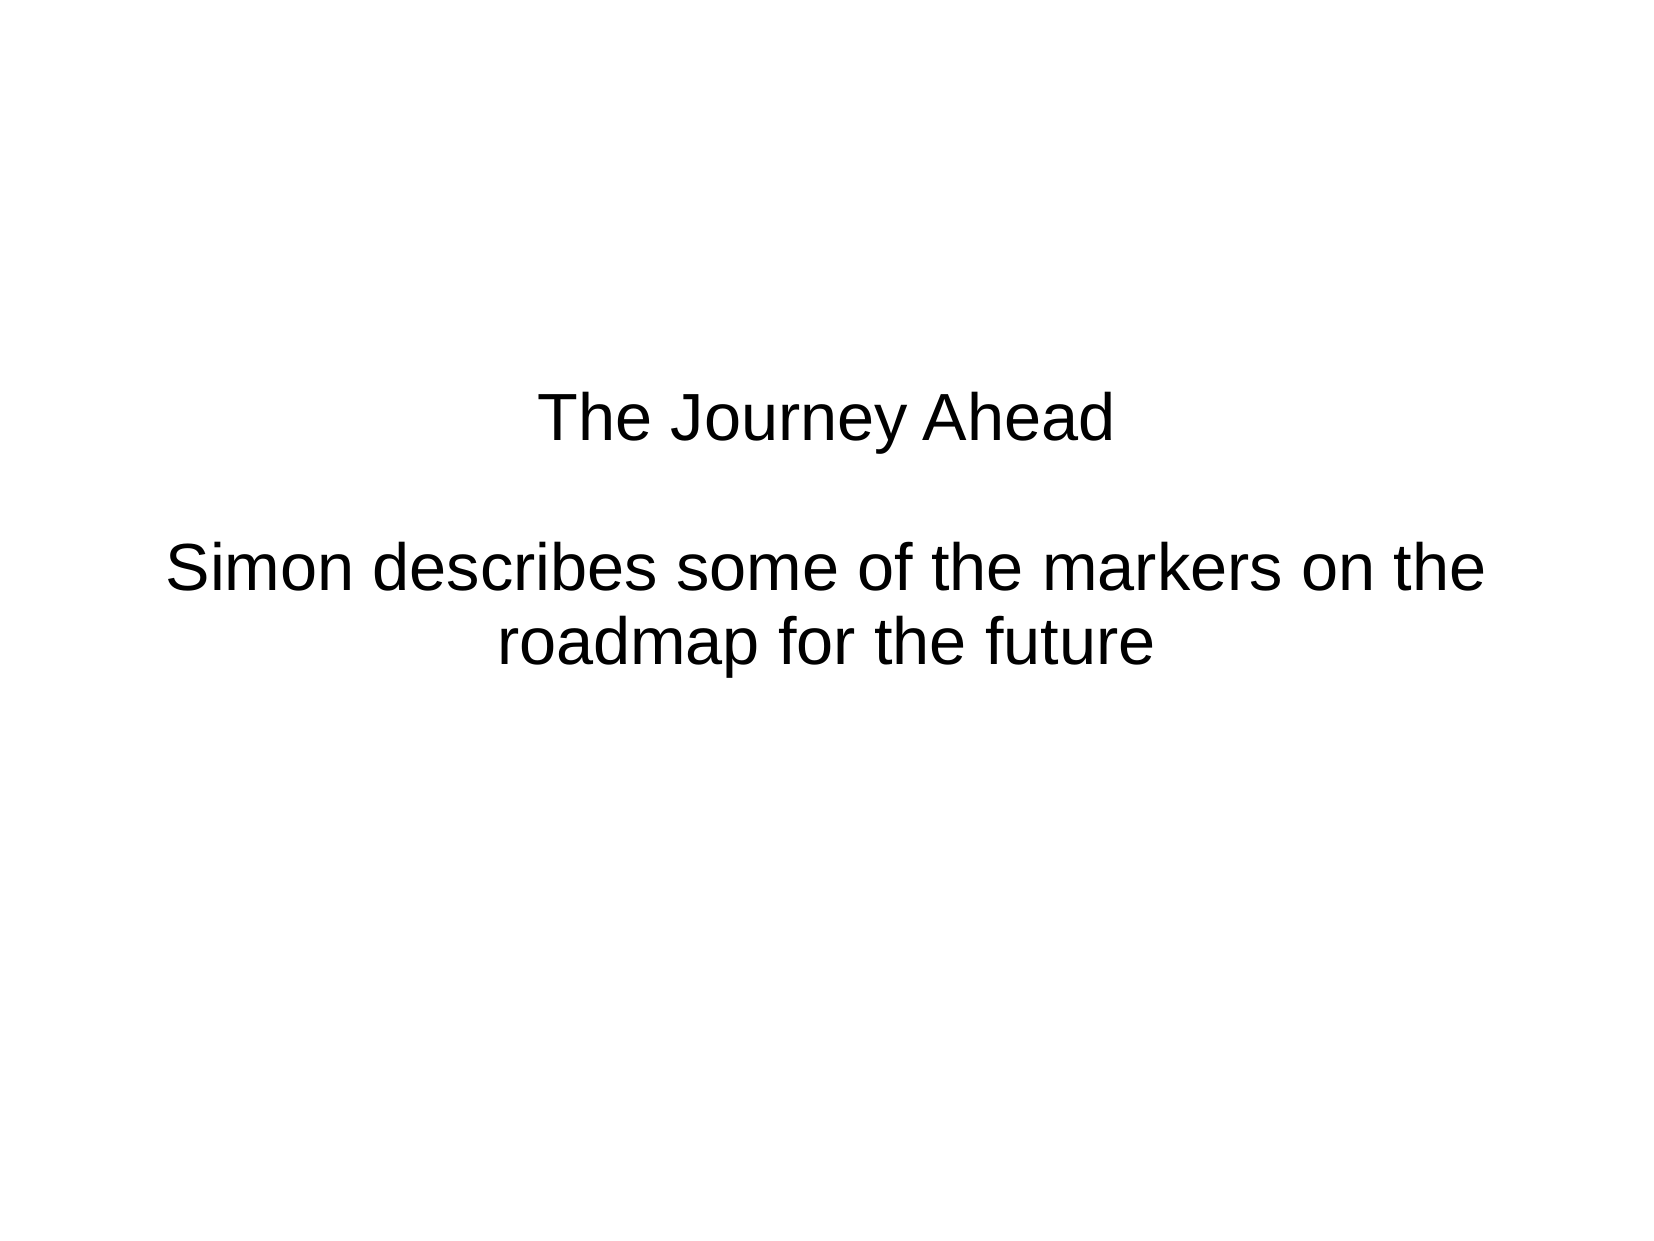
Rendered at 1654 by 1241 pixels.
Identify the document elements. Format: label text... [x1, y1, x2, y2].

subtitle The Journey Ahead Simon describes some of the markers on the roadmap for the future [82, 49, 1571, 1010]
